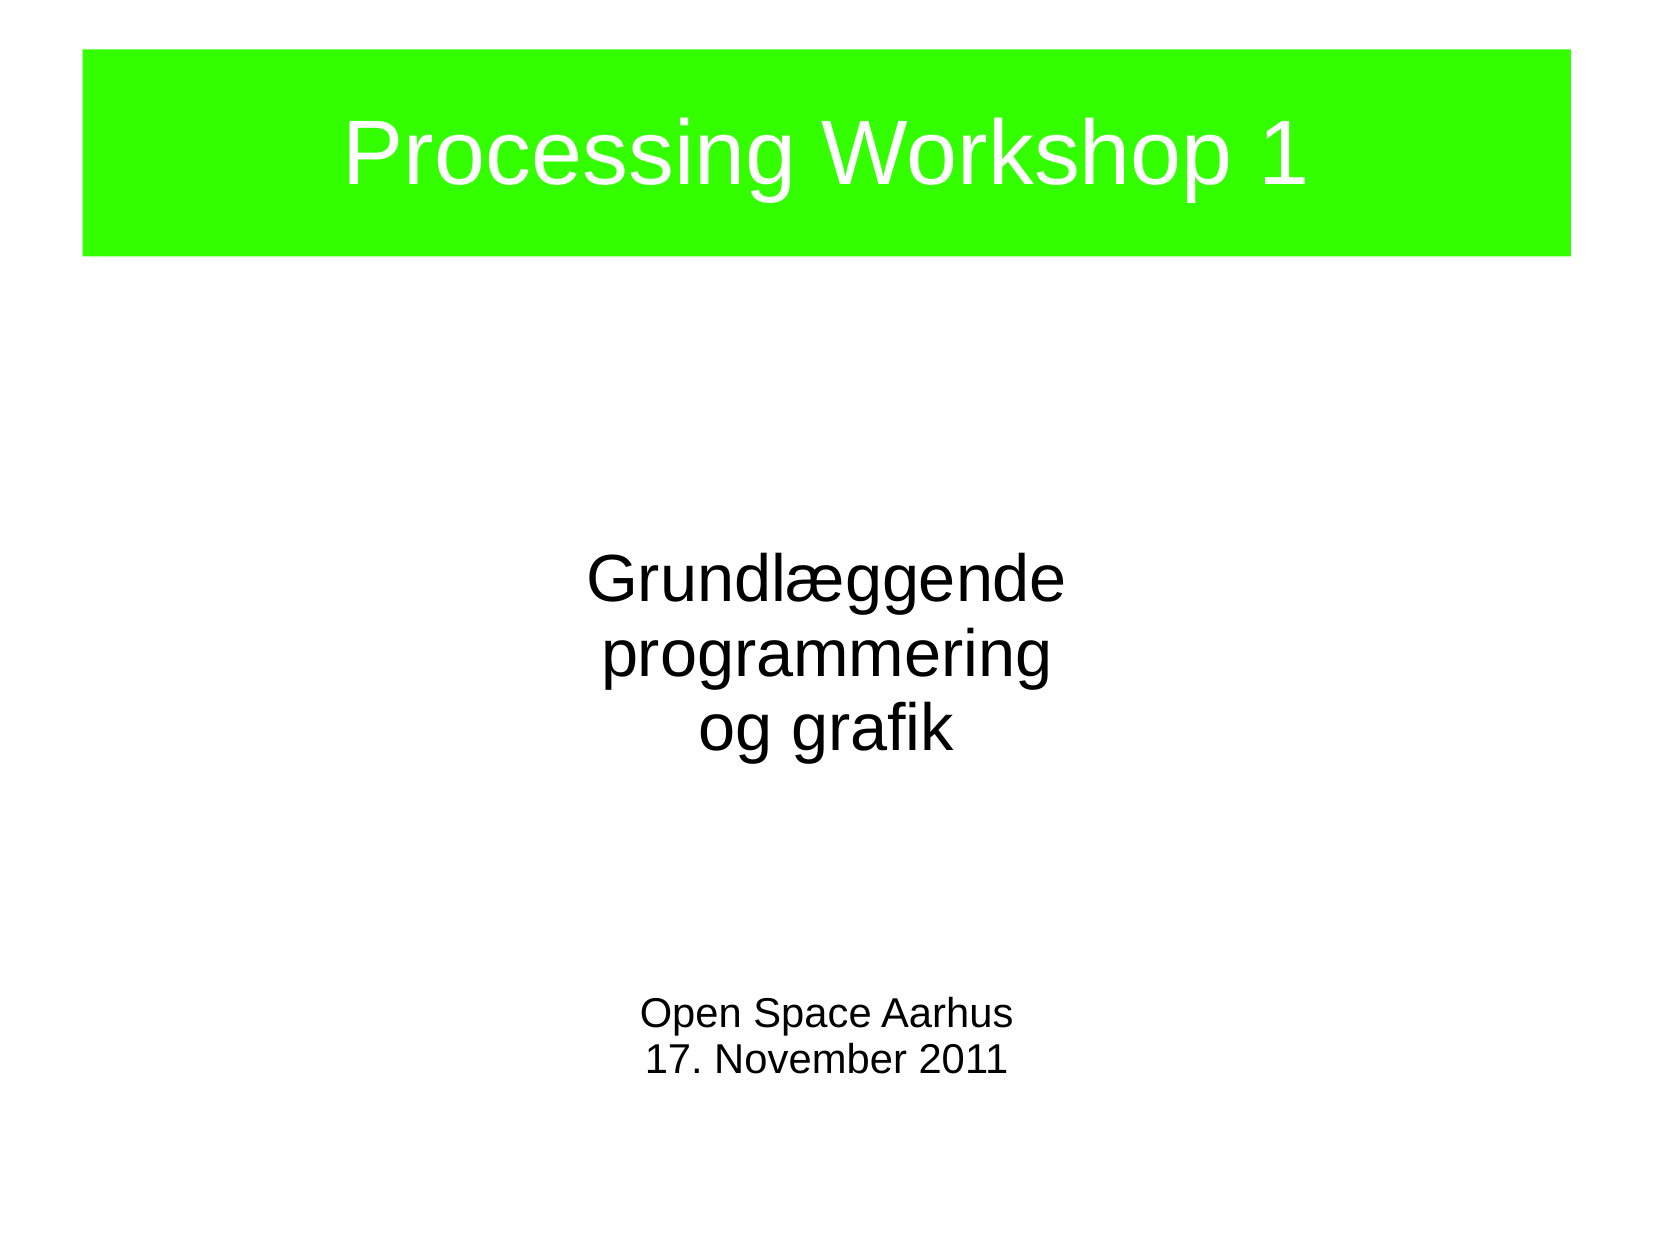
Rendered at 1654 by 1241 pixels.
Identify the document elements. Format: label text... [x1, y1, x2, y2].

title Processing Workshop 1 [82, 49, 1571, 257]
subtitle Grundlæggende programmering og grafik Open Space Aarhus 17. November 2011 [82, 290, 1571, 1109]
